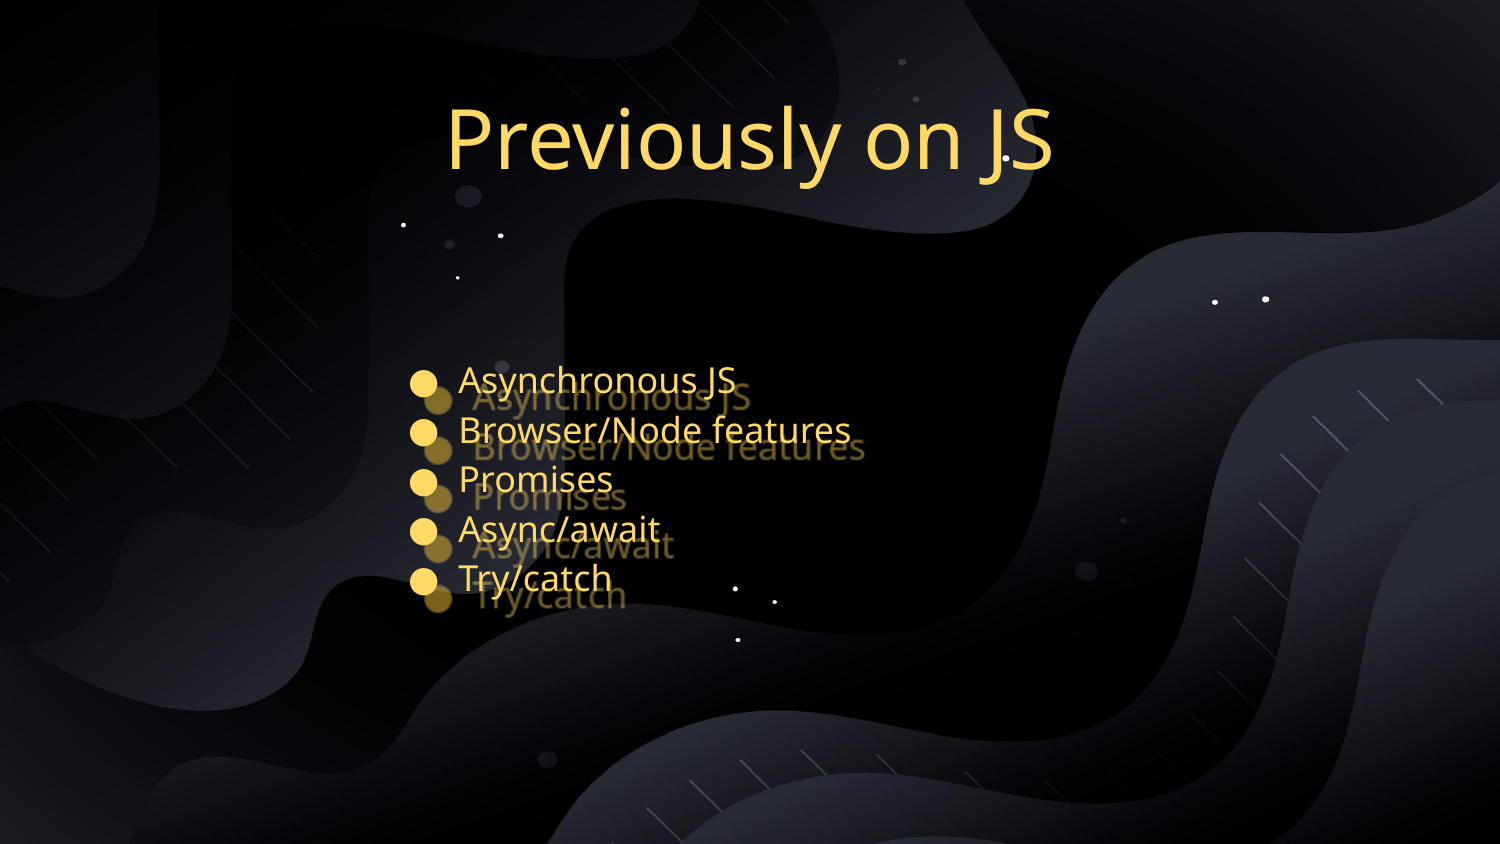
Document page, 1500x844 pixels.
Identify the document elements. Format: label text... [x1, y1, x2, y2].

list Asynchronous JS Browser/Node features Promises Async/await Try/catch [386, 347, 1145, 604]
picture [0, 0, 1500, 844]
title Previously on JS [355, 89, 1145, 183]
